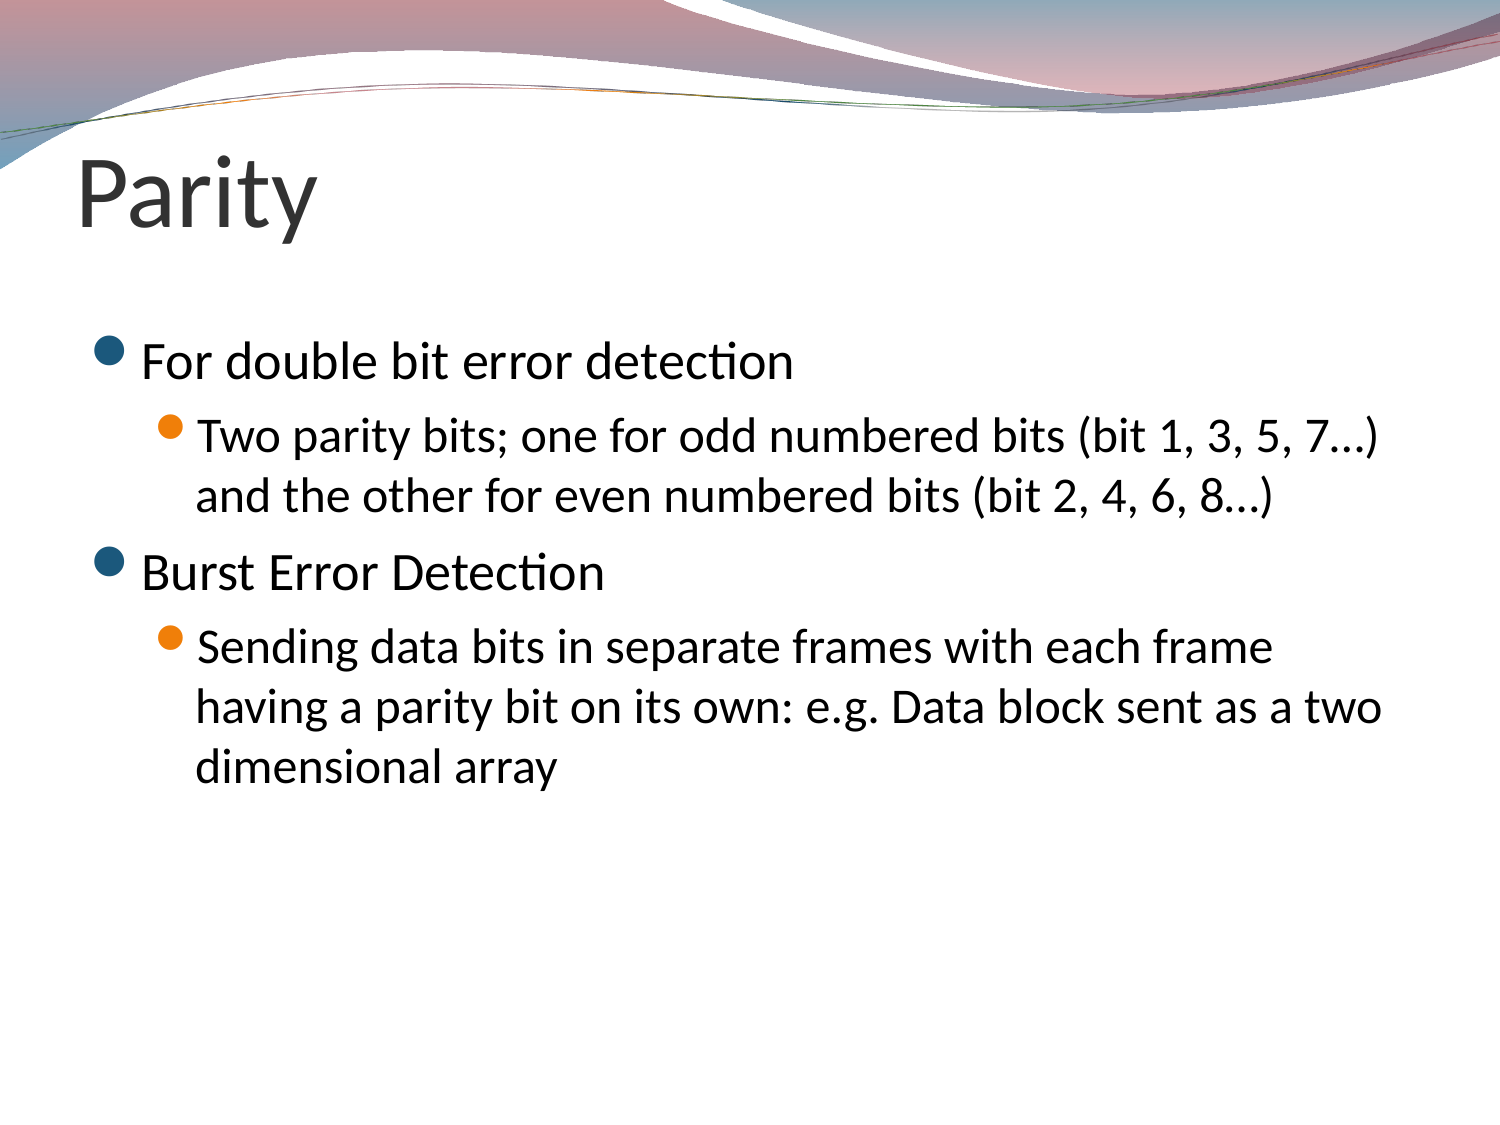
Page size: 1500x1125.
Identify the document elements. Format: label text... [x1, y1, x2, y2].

picture [0, 33, 1500, 140]
title Parity [75, 115, 1426, 304]
list For double bit error detection Two parity bits; one for odd numbered bits (bit 1, 3, 5, 7…) and the other for even numbered bits (bit 2, 4, 6, 8…) Burst Error Detection Sending data bits in separate frames with each frame having a parity bit on its own: e.g. Data block sent as a two dimensional array [75, 317, 1426, 1038]
